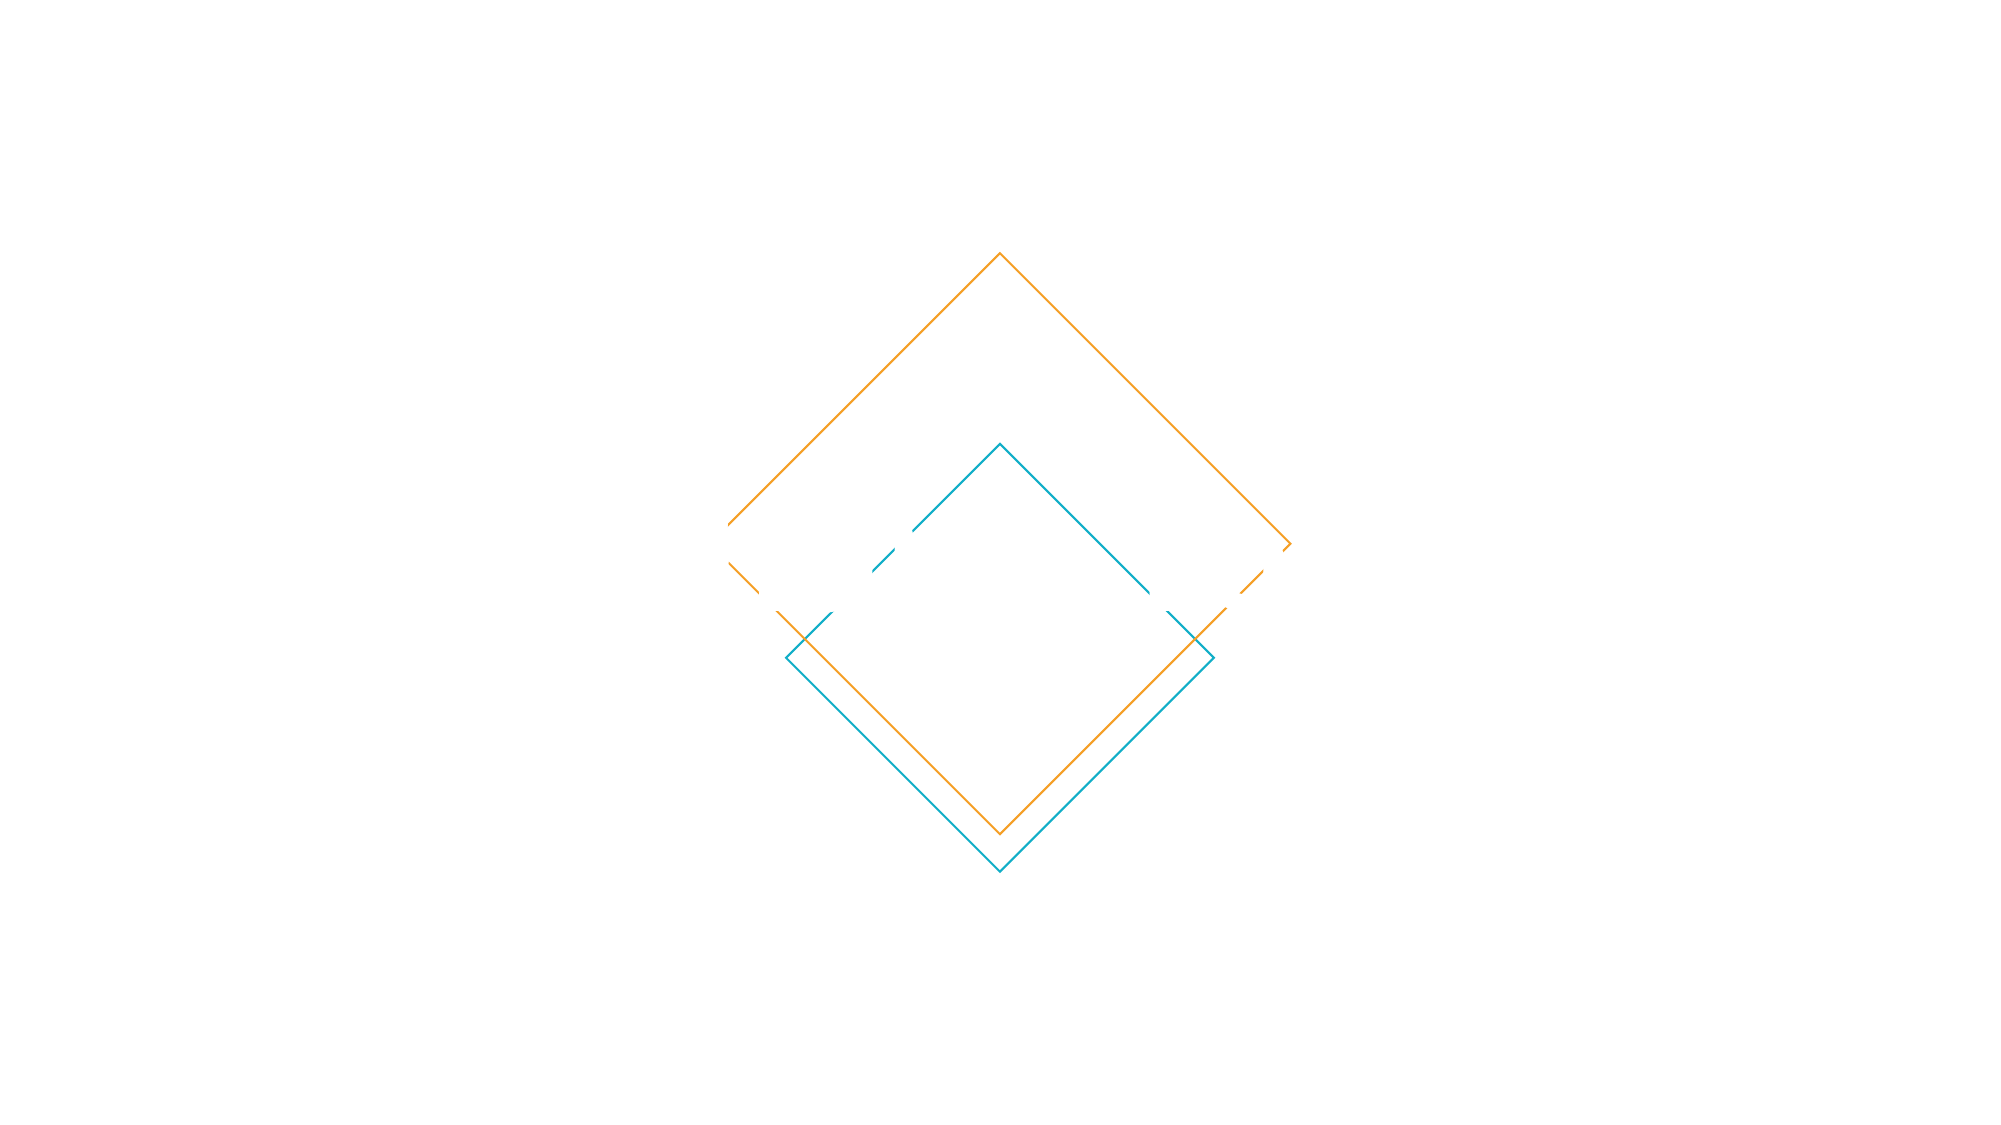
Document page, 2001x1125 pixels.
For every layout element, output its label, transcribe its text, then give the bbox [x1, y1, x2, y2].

title Thank You [249, 480, 1750, 645]
